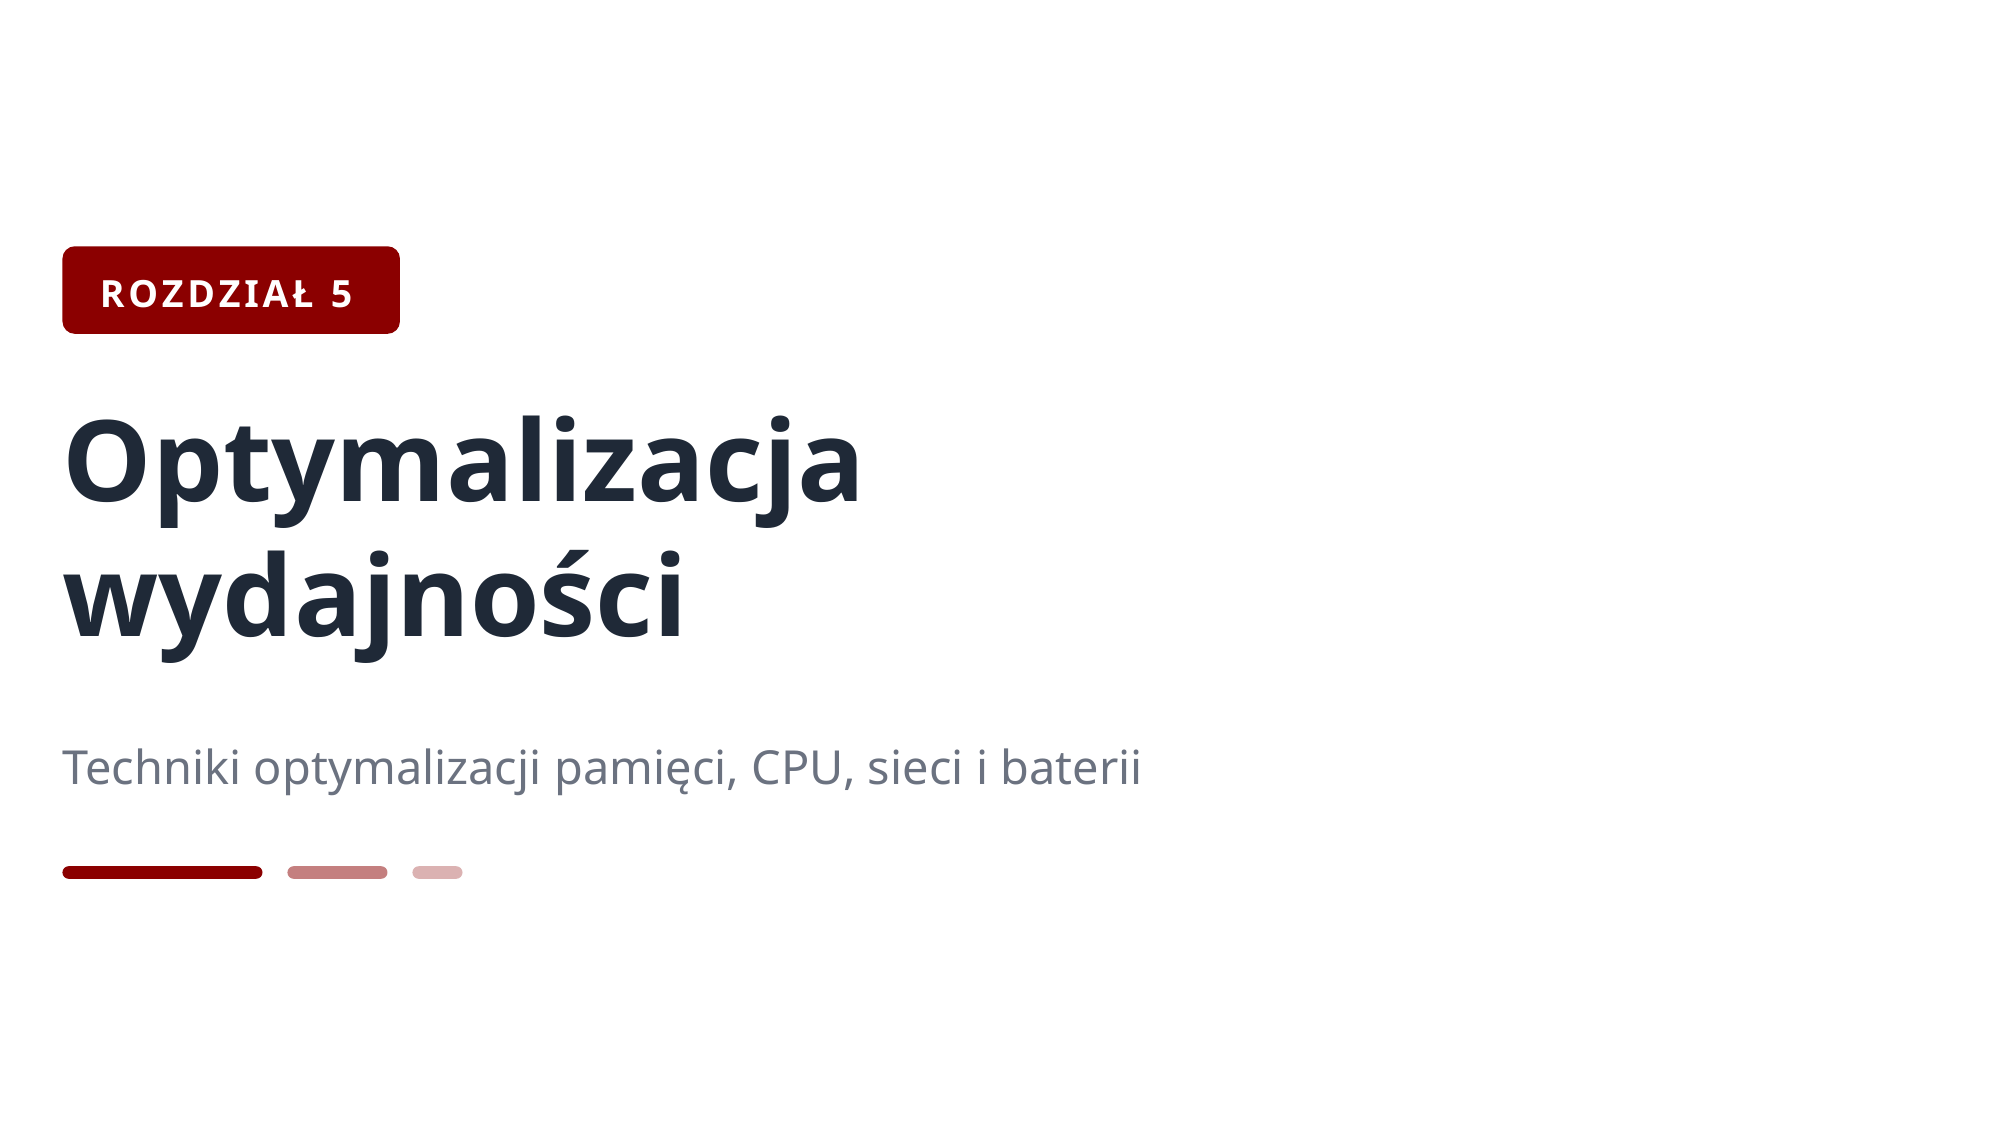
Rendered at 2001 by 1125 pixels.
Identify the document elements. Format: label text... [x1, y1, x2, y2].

text_box Optymalizacja wydajności [62, 384, 1994, 665]
text_box [412, 866, 463, 879]
text_box ROZDZIAŁ 5 [100, 265, 381, 315]
text_box [287, 866, 388, 879]
text_box [62, 246, 400, 334]
text_box Techniki optymalizacji pamięci, CPU, sieci i baterii [62, 715, 1286, 792]
text_box [62, 866, 263, 879]
